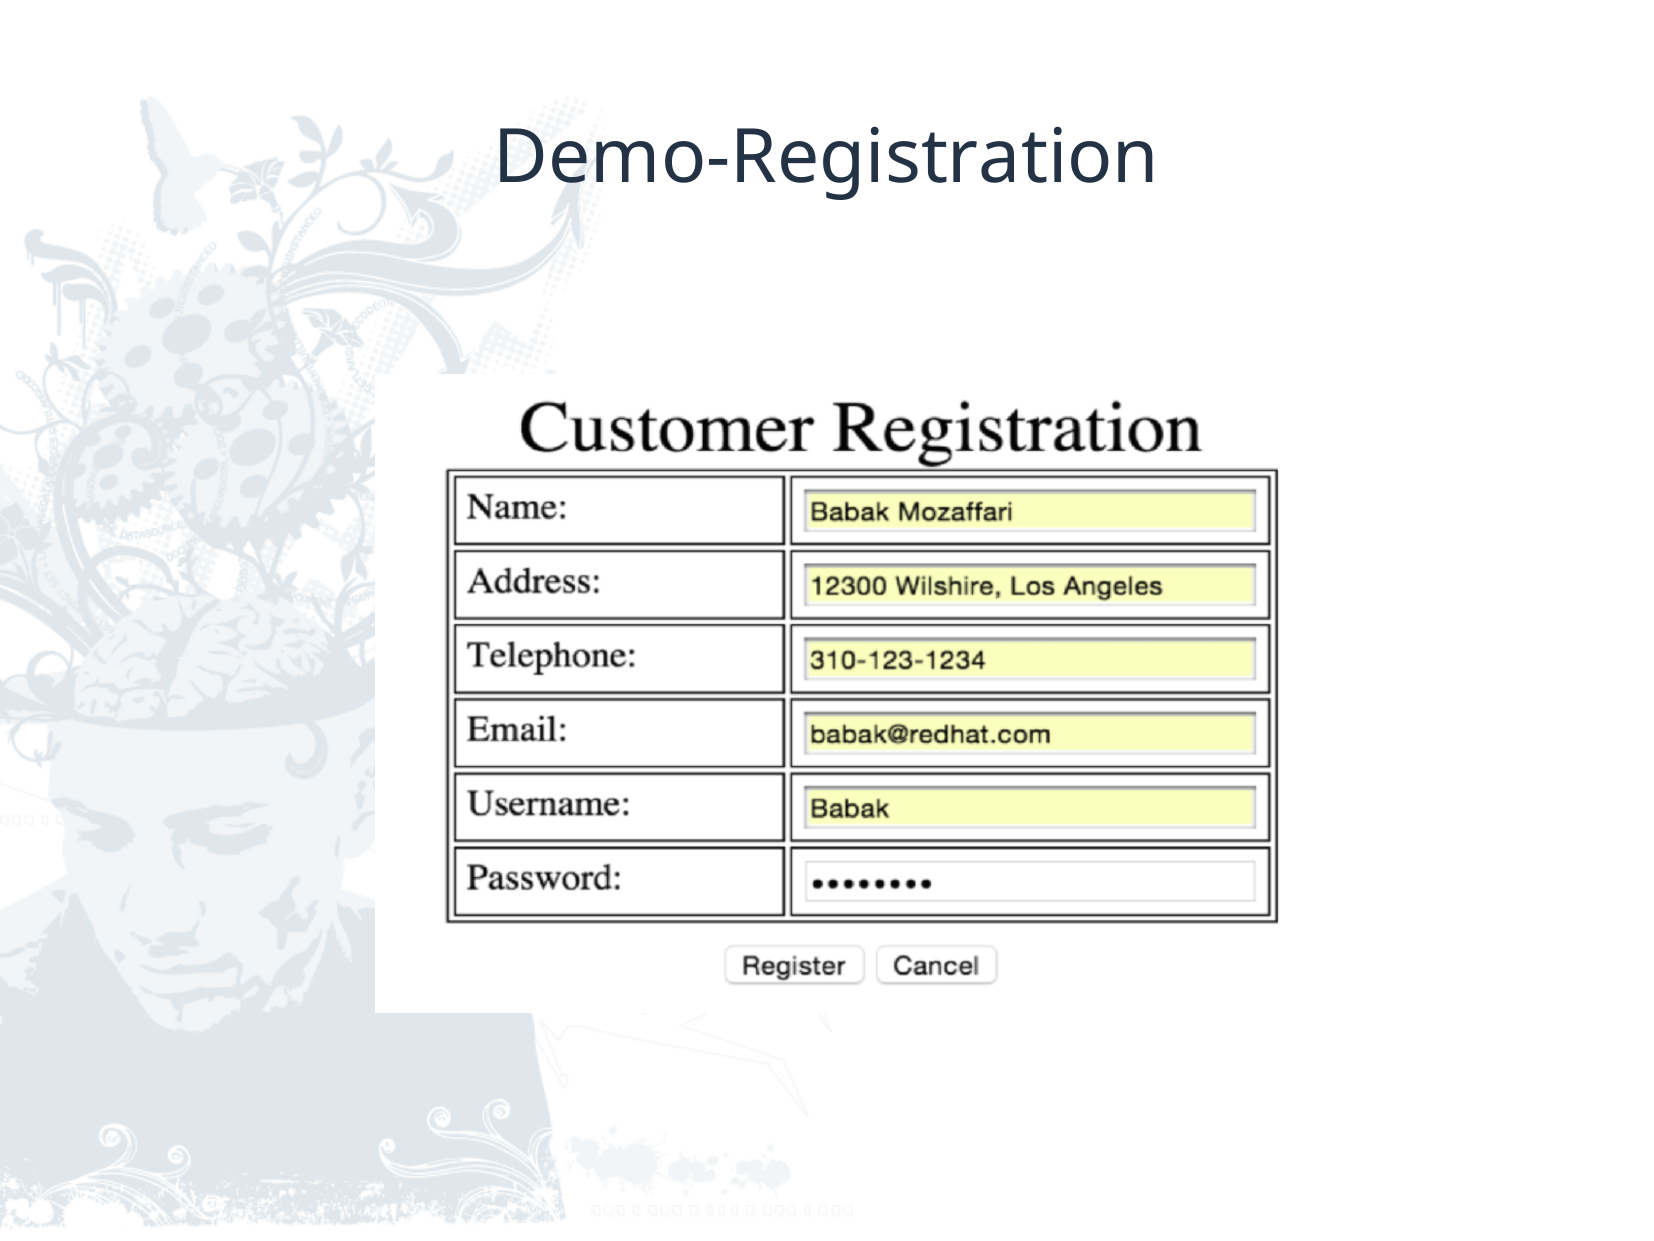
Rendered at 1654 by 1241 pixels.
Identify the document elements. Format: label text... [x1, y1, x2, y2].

title Demo-Registration [82, 49, 1571, 257]
picture [0, 0, 1654, 1241]
